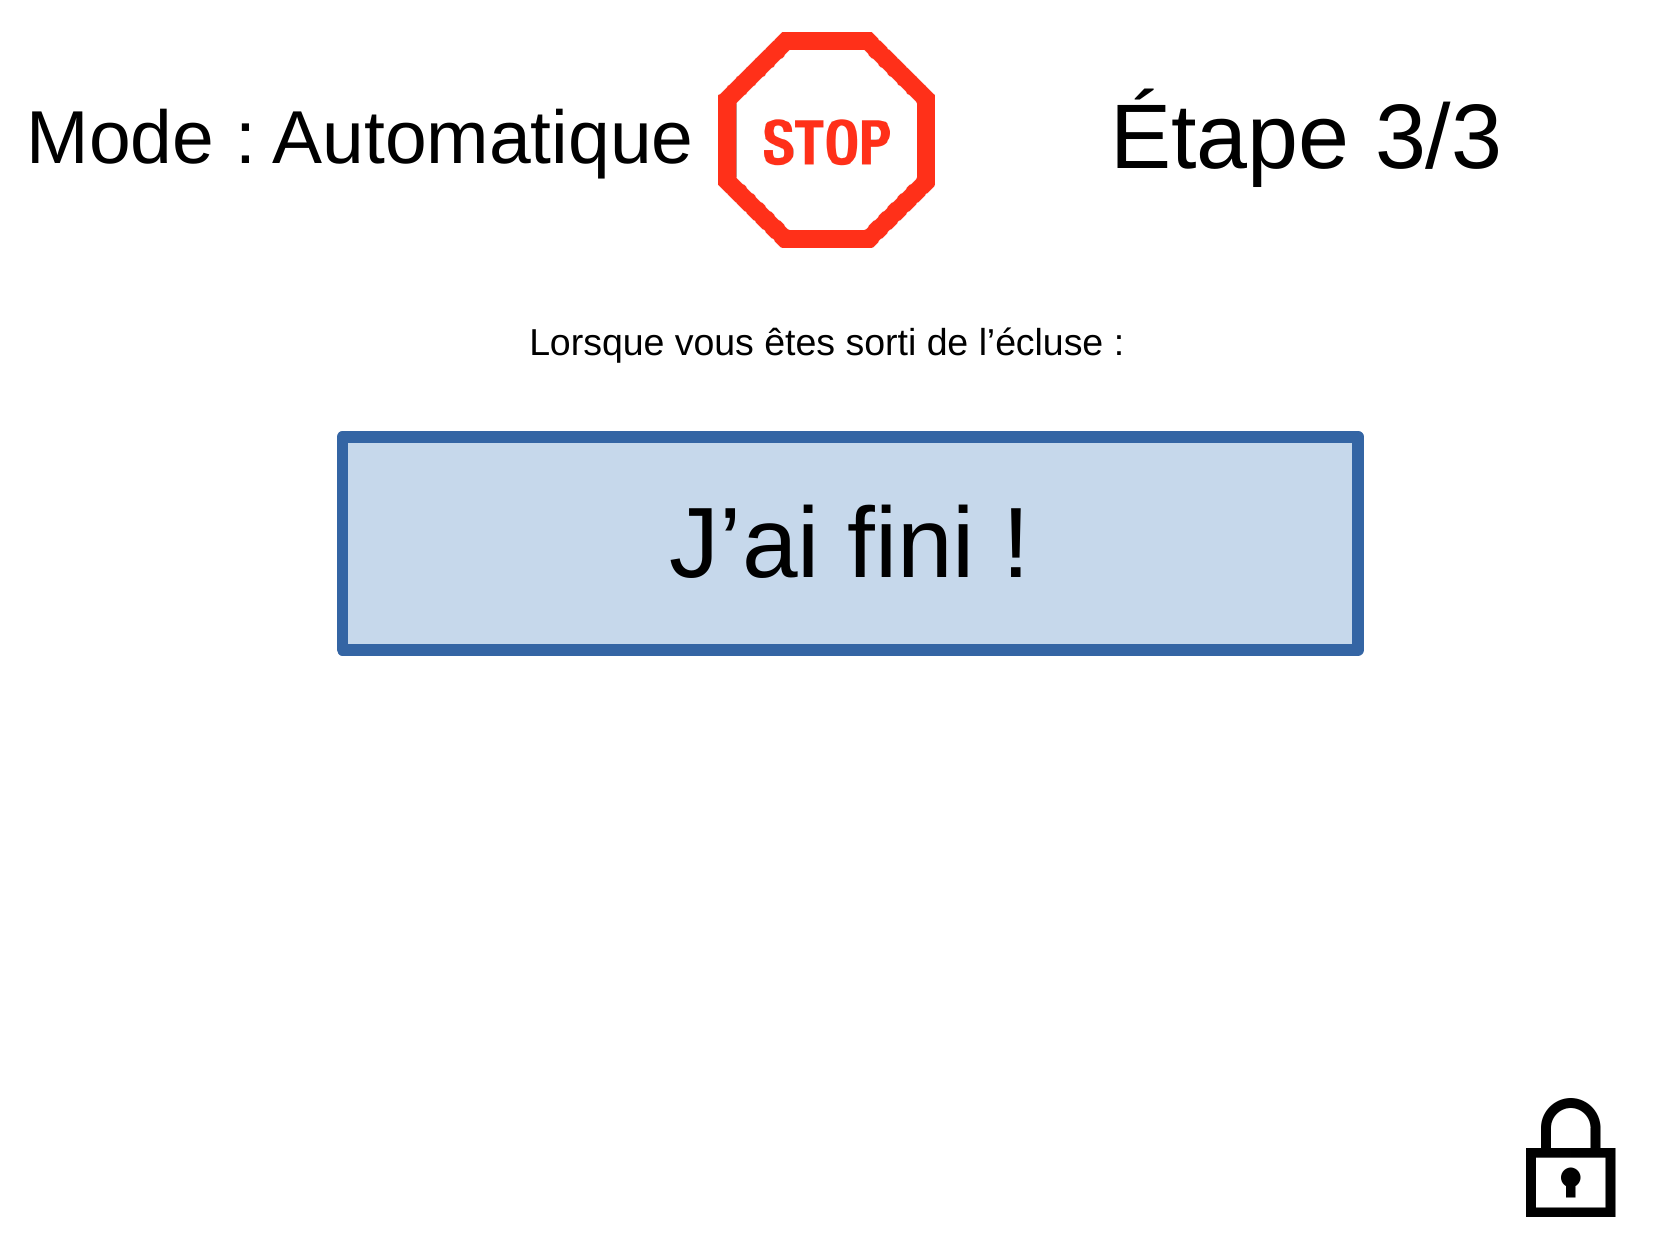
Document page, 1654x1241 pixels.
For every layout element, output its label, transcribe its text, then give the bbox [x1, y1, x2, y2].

picture [718, 32, 935, 249]
picture [1511, 1098, 1630, 1217]
text_box Lorsque vous êtes sorti de l’écluse : [360, 314, 1294, 371]
text_box Étape 3/3 [1017, 78, 1596, 196]
text_box Mode : Automatique [11, 84, 721, 191]
text_box J’ai fini ! [342, 437, 1359, 650]
